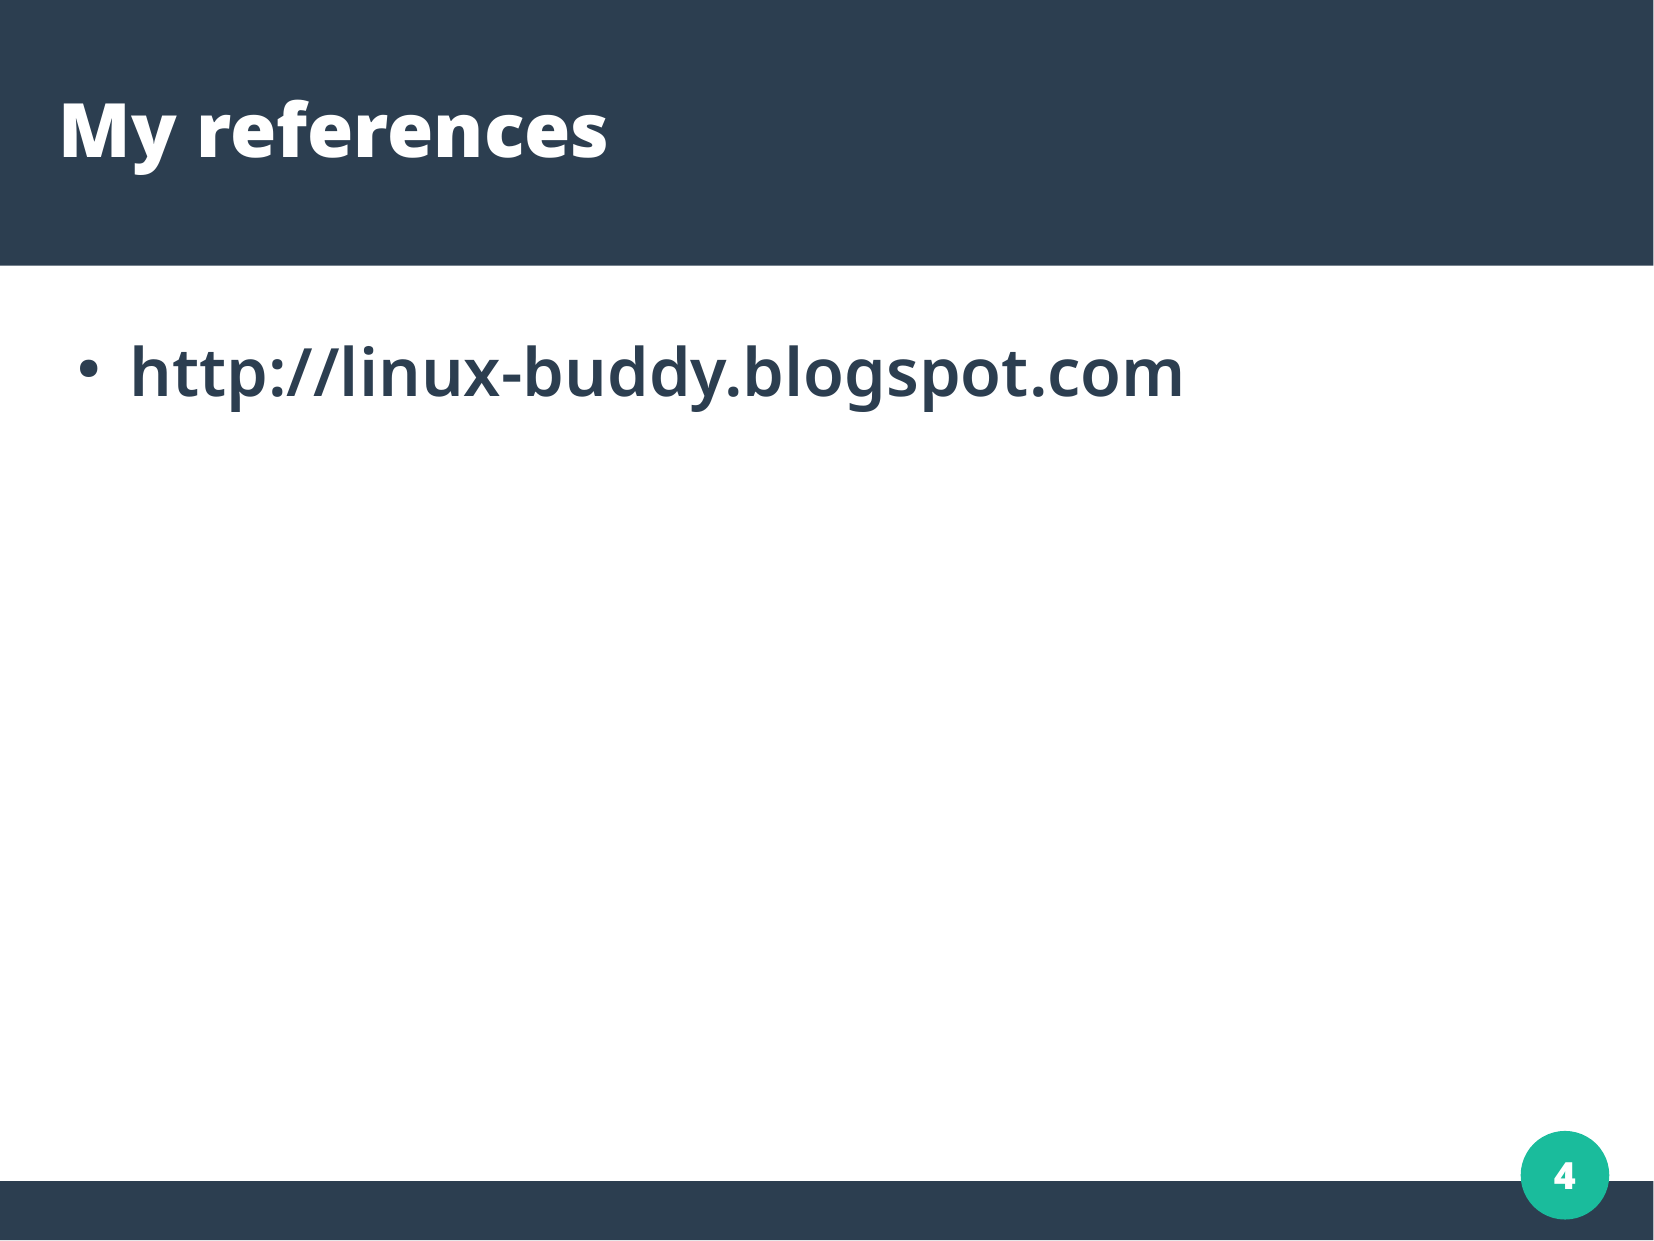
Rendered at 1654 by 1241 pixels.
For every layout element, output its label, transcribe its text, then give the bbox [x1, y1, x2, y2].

list http://linux-buddy.blogspot.com [59, 324, 1595, 1152]
title My references [59, 49, 1595, 207]
